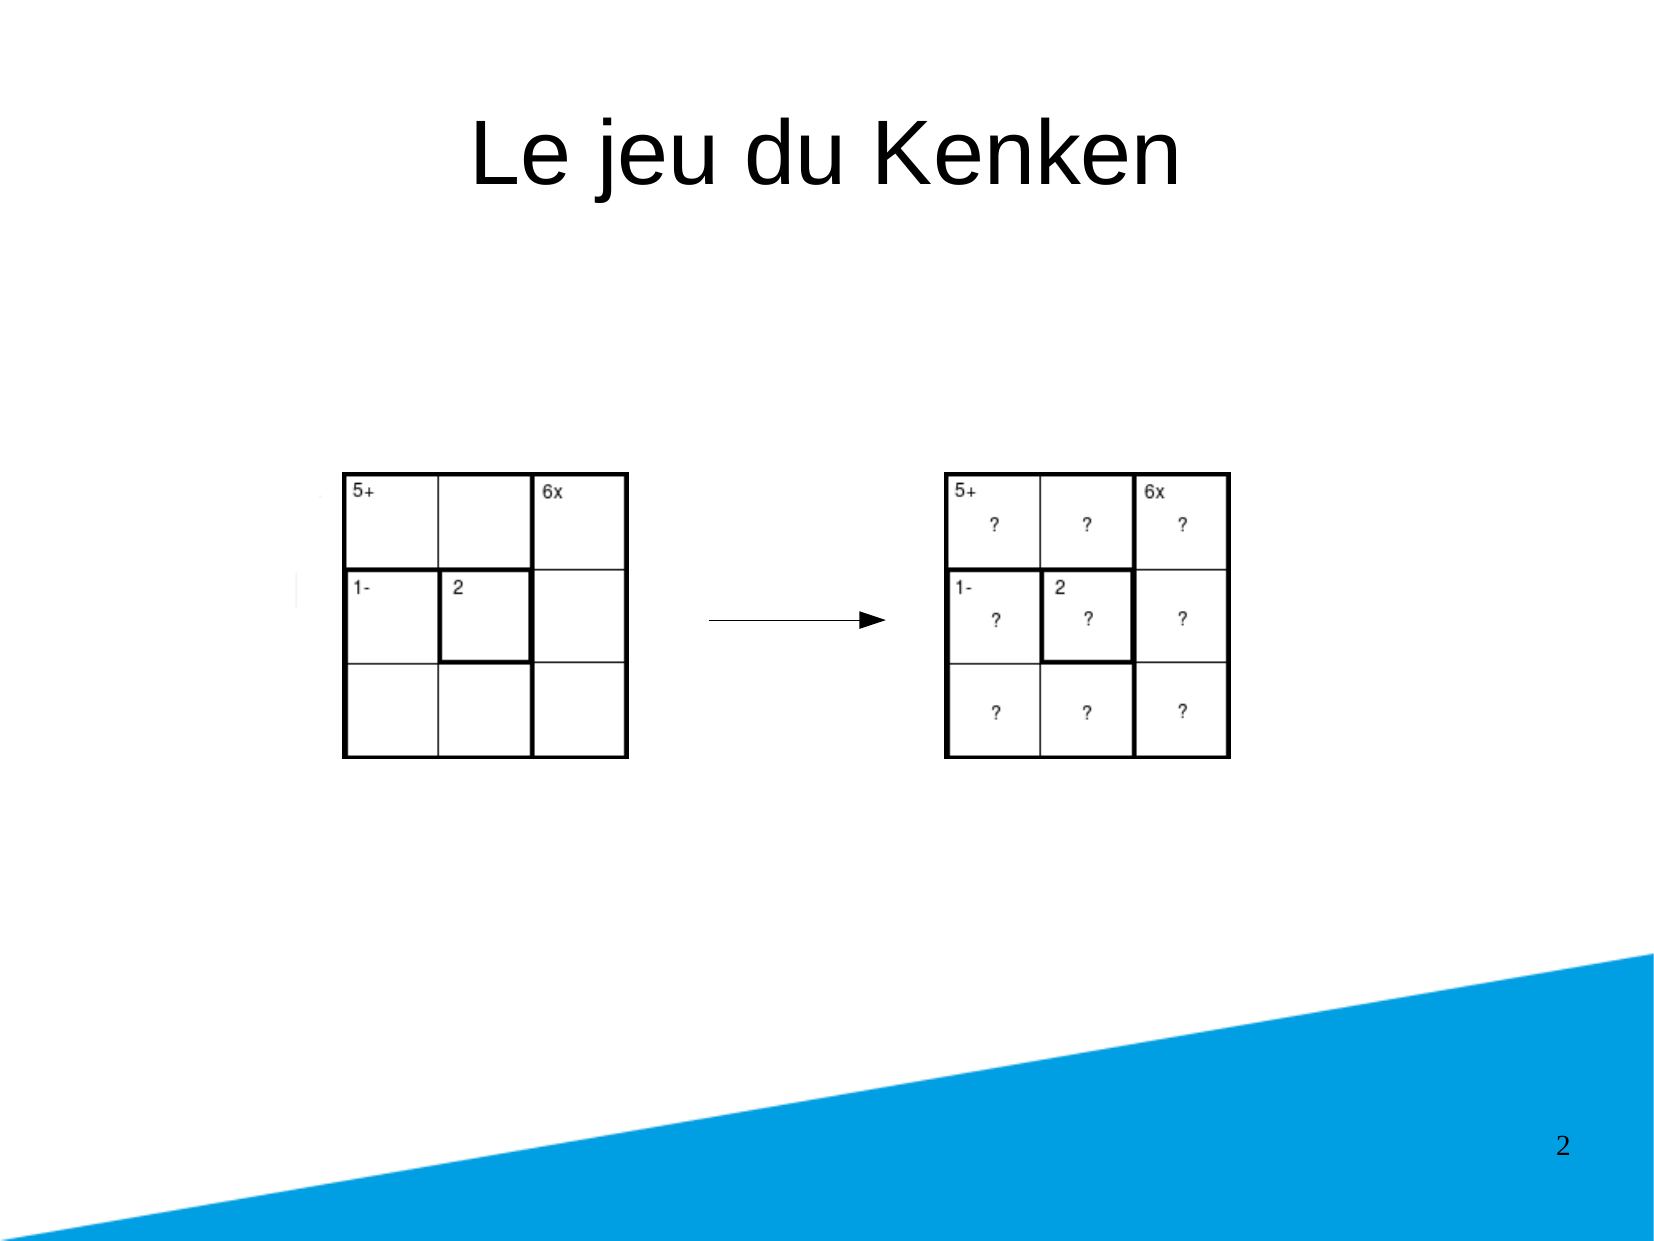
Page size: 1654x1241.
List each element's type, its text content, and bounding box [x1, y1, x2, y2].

picture [0, 0, 1654, 1241]
title Le jeu du Kenken [82, 49, 1571, 257]
